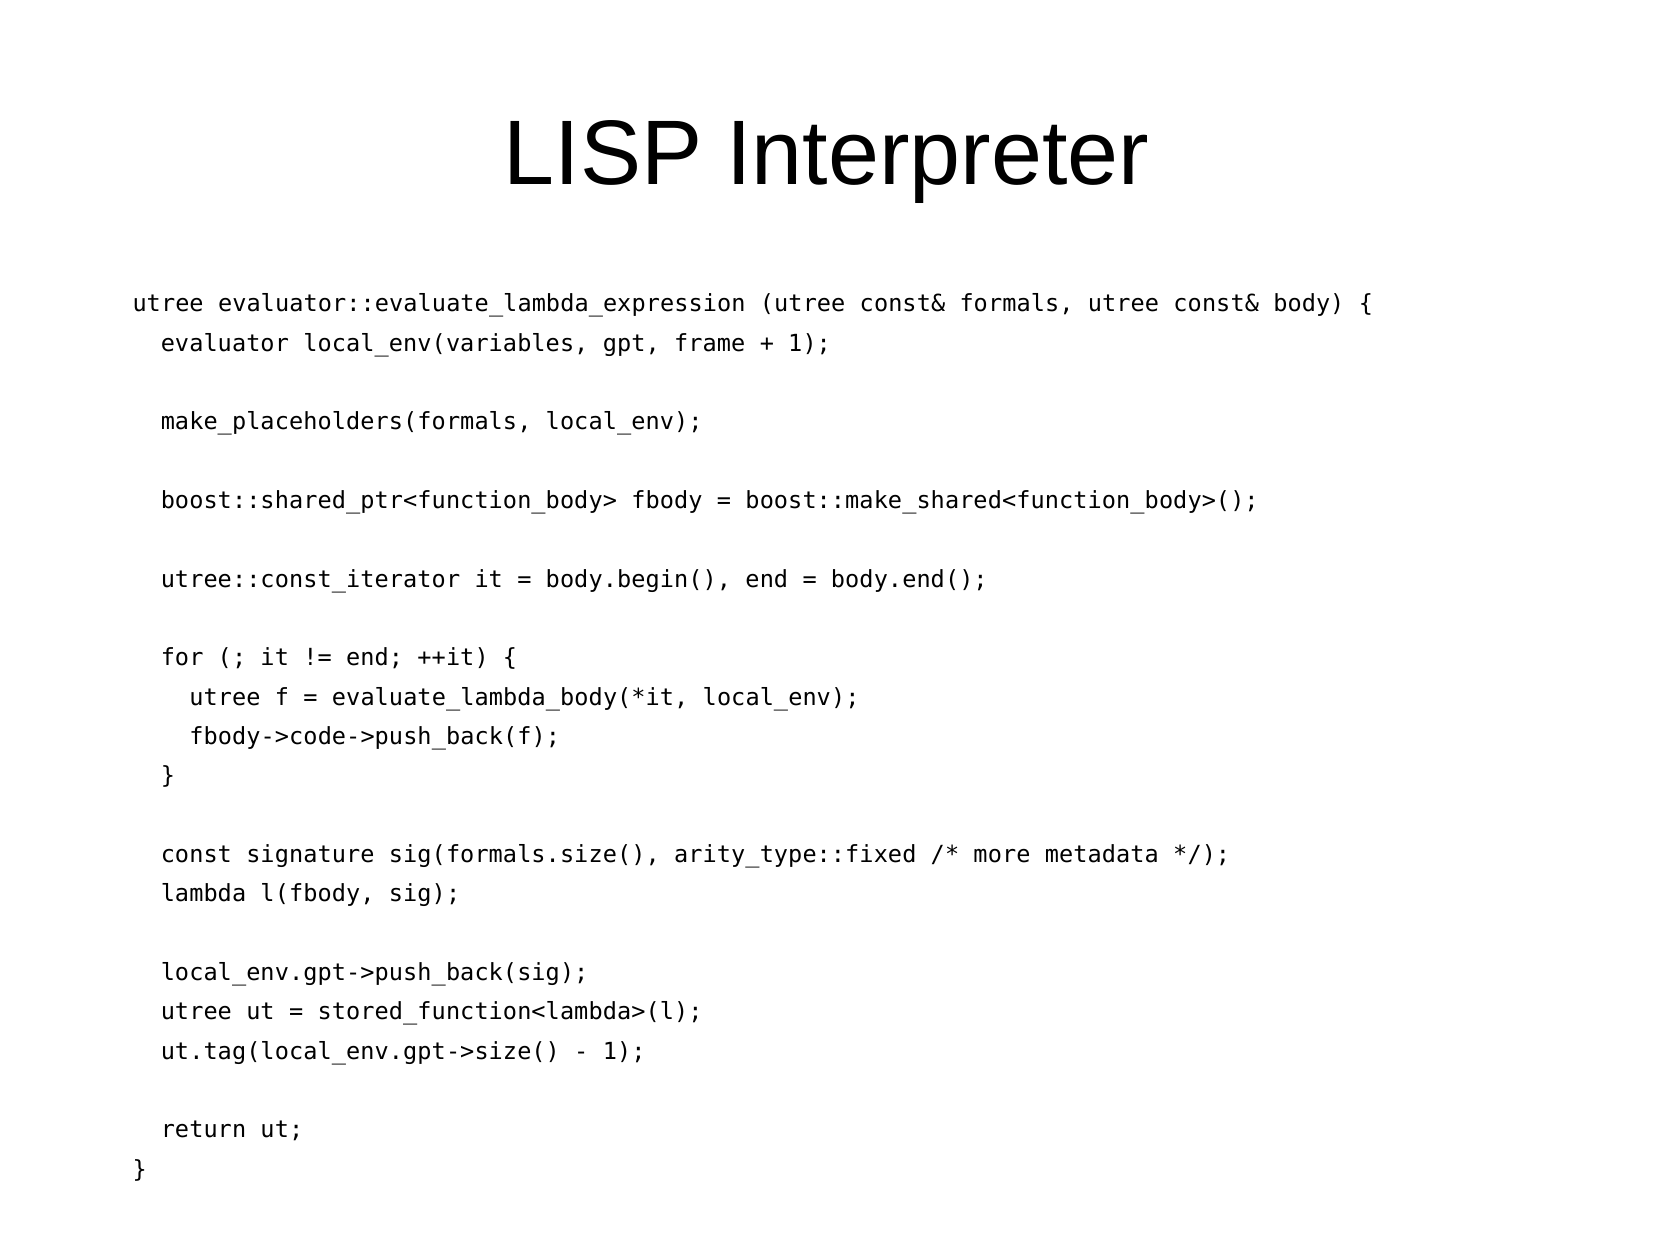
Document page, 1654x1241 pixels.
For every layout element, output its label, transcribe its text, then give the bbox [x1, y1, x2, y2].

list utree evaluator::evaluate_lambda_expression (utree const& formals, utree const& body) { evaluator local_env(variables, gpt, frame + 1); make_placeholders(formals, local_env); boost::shared_ptr<function_body> fbody = boost::make_shared<function_body>(); utree::const_iterator it = body.begin(), end = body.end(); for (; it != end; ++it) { utree f = evaluate_lambda_body(*it, local_env); fbody->code->push_back(f); } const signature sig(formals.size(), arity_type::fixed /* more metadata */); lambda l(fbody, sig); local_env.gpt->push_back(sig); utree ut = stored_function<lambda>(l); ut.tag(local_env.gpt->size() - 1); return ut; } [75, 290, 1571, 1201]
title LISP Interpreter [82, 49, 1571, 257]
